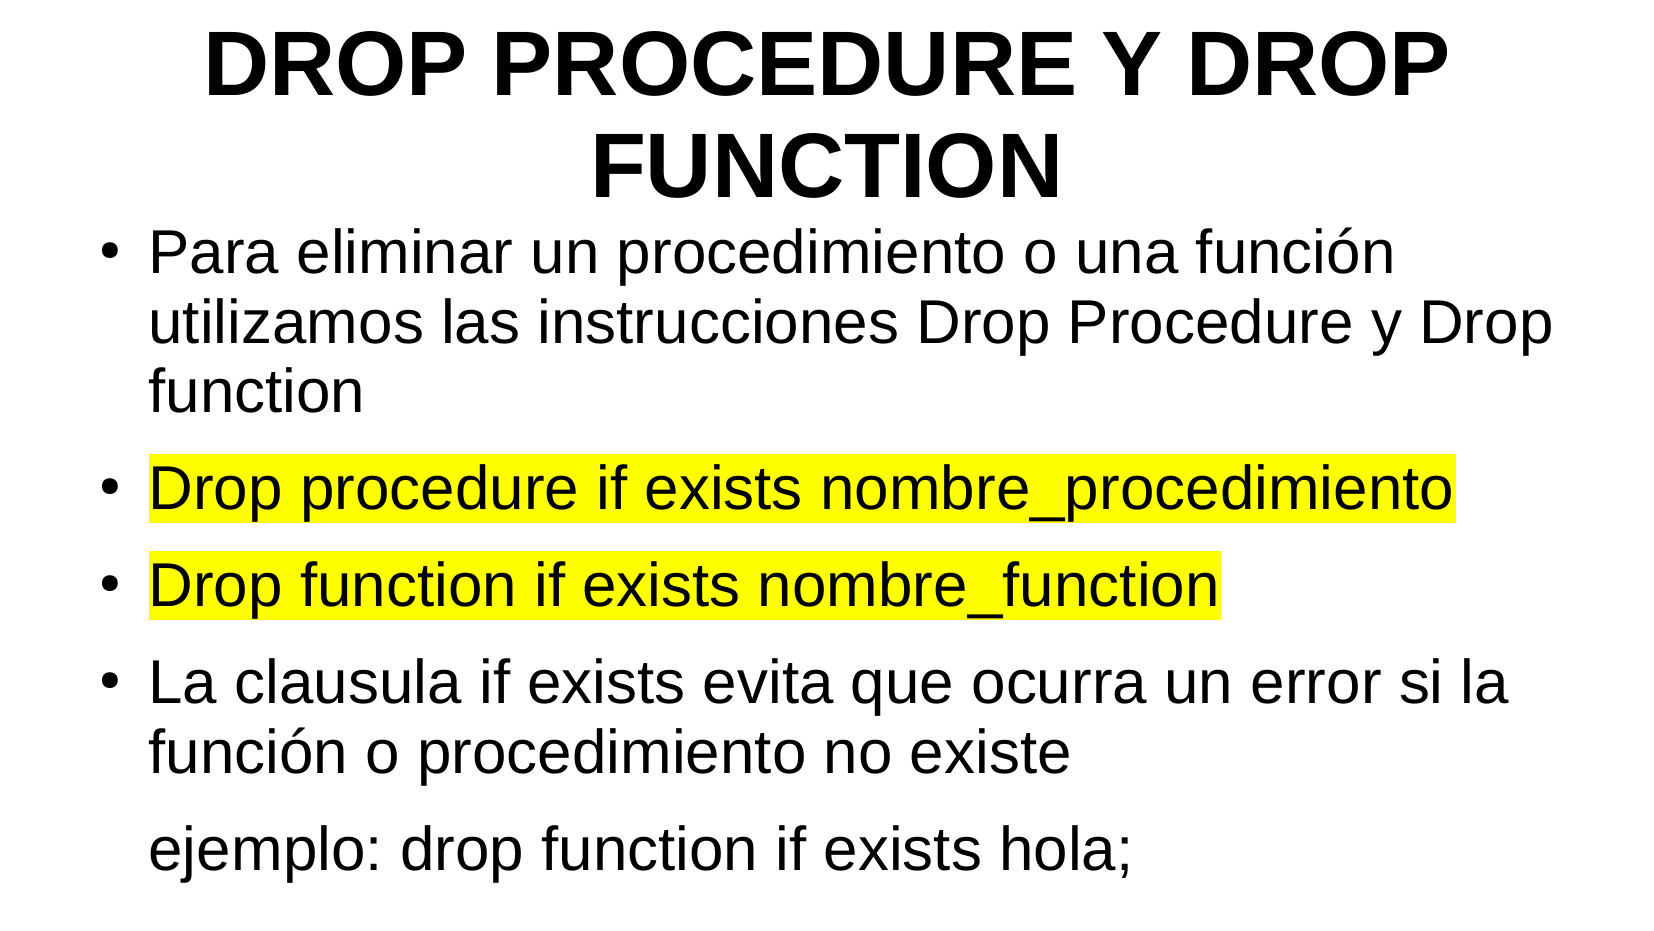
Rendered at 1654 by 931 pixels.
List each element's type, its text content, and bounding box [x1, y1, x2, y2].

title DROP PROCEDURE Y DROP FUNCTION [82, 12, 1571, 217]
list Para eliminar un procedimiento o una función utilizamos las instrucciones Drop Procedure y Drop function Drop procedure if exists nombre_procedimiento Drop function if exists nombre_function La clausula if exists evita que ocurra un error si la función o procedimiento no existe ejemplo: drop function if exists hola; [82, 217, 1571, 886]
